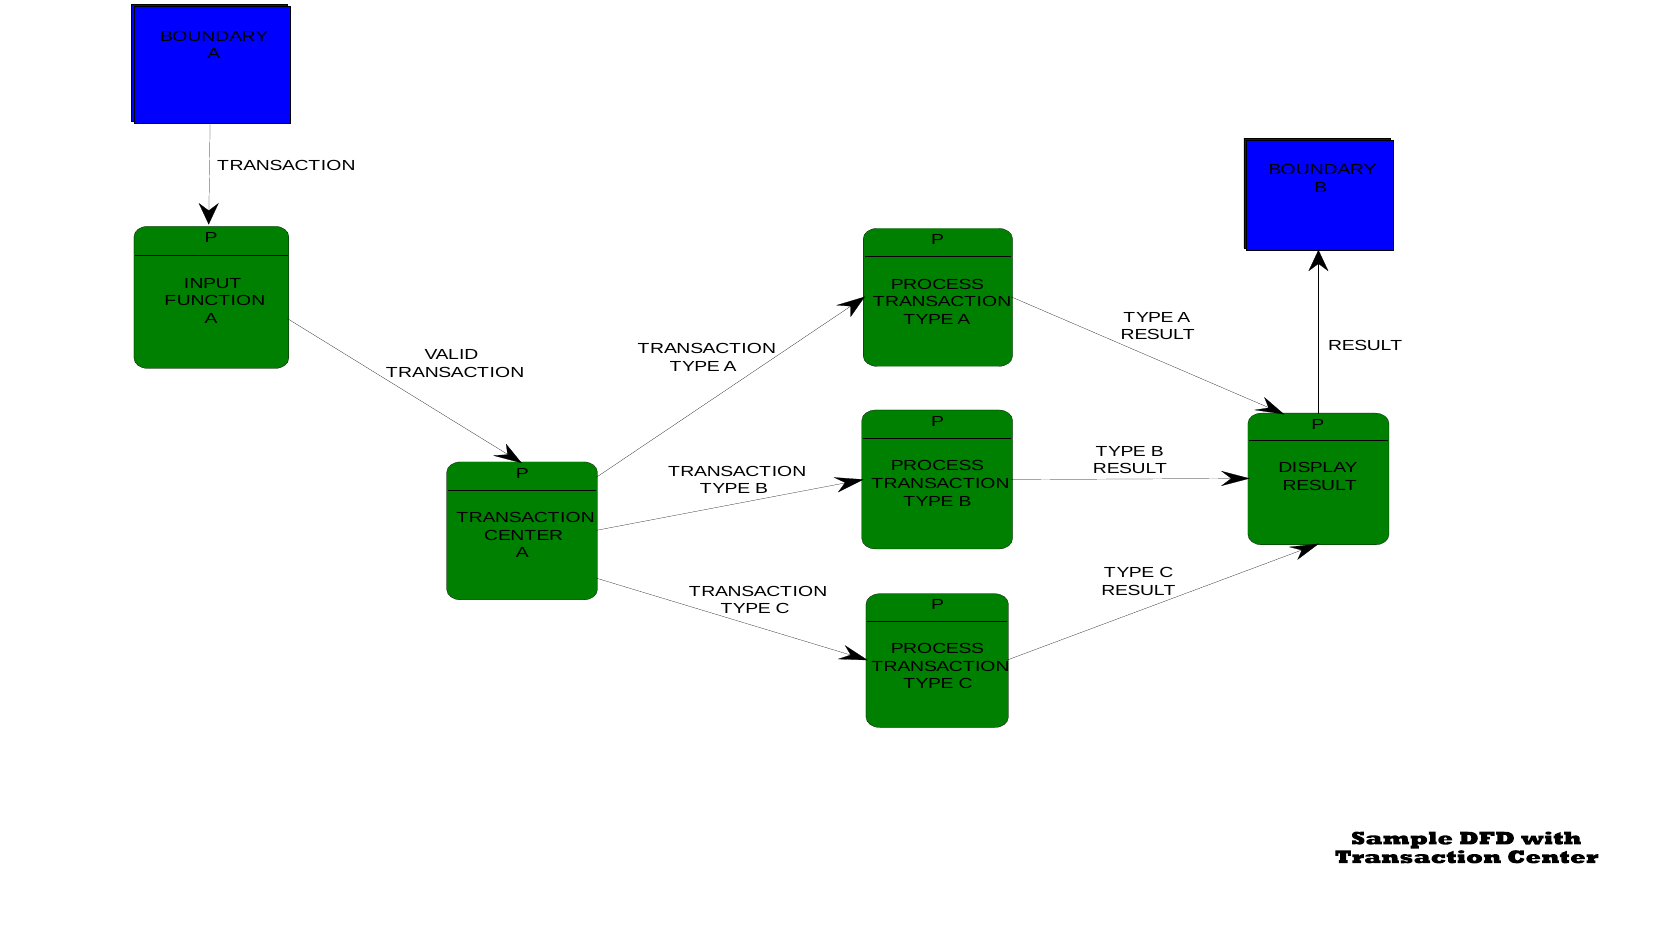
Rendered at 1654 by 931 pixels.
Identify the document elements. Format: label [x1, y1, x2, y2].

chart [96, 0, 1441, 753]
chart [1335, 775, 1599, 920]
